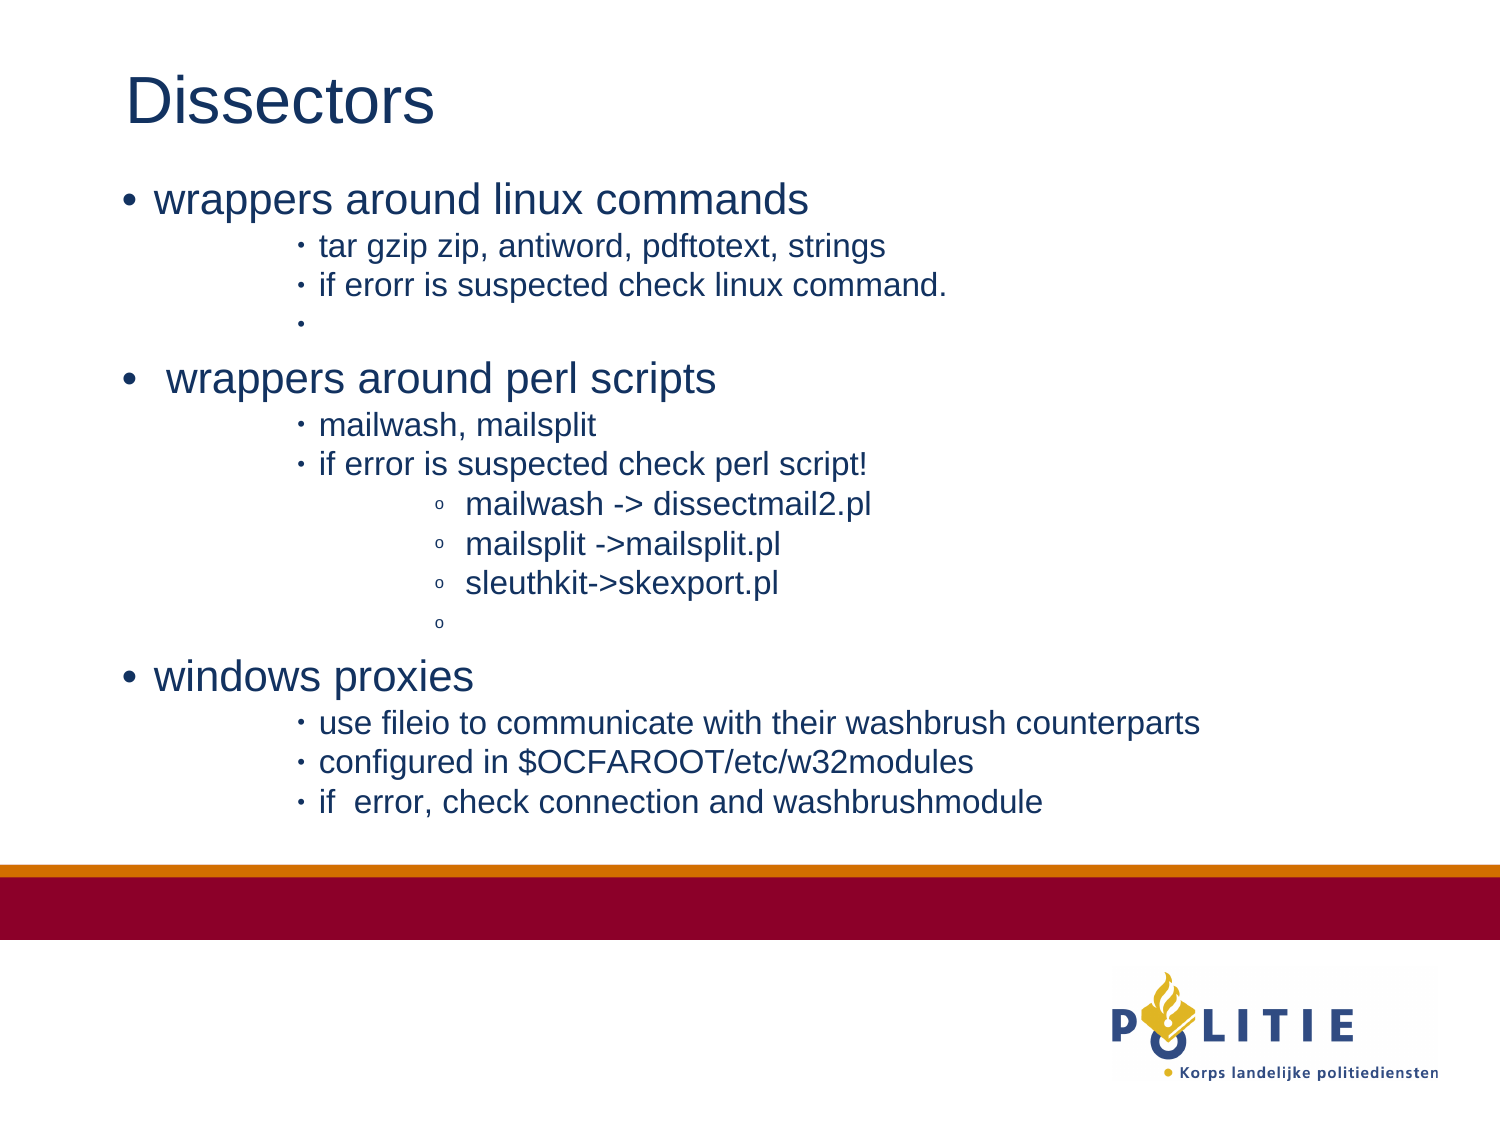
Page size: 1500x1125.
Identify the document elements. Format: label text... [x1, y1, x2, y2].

title Dissectors [124, 44, 1350, 158]
picture [1112, 966, 1438, 1081]
list wrappers around linux commands tar gzip zip, antiword, pdftotext, strings if erorr is suspected check linux command. wrappers around perl scripts mailwash, mailsplit if error is suspected check perl script! mailwash -> dissectmail2.pl mailsplit ->mailsplit.pl sleuthkit->skexport.pl windows proxies use fileio to communicate with their washbrush counterparts configured in $OCFAROOT/etc/w32modules if error, check connection and washbrushmodule [121, 174, 1351, 826]
